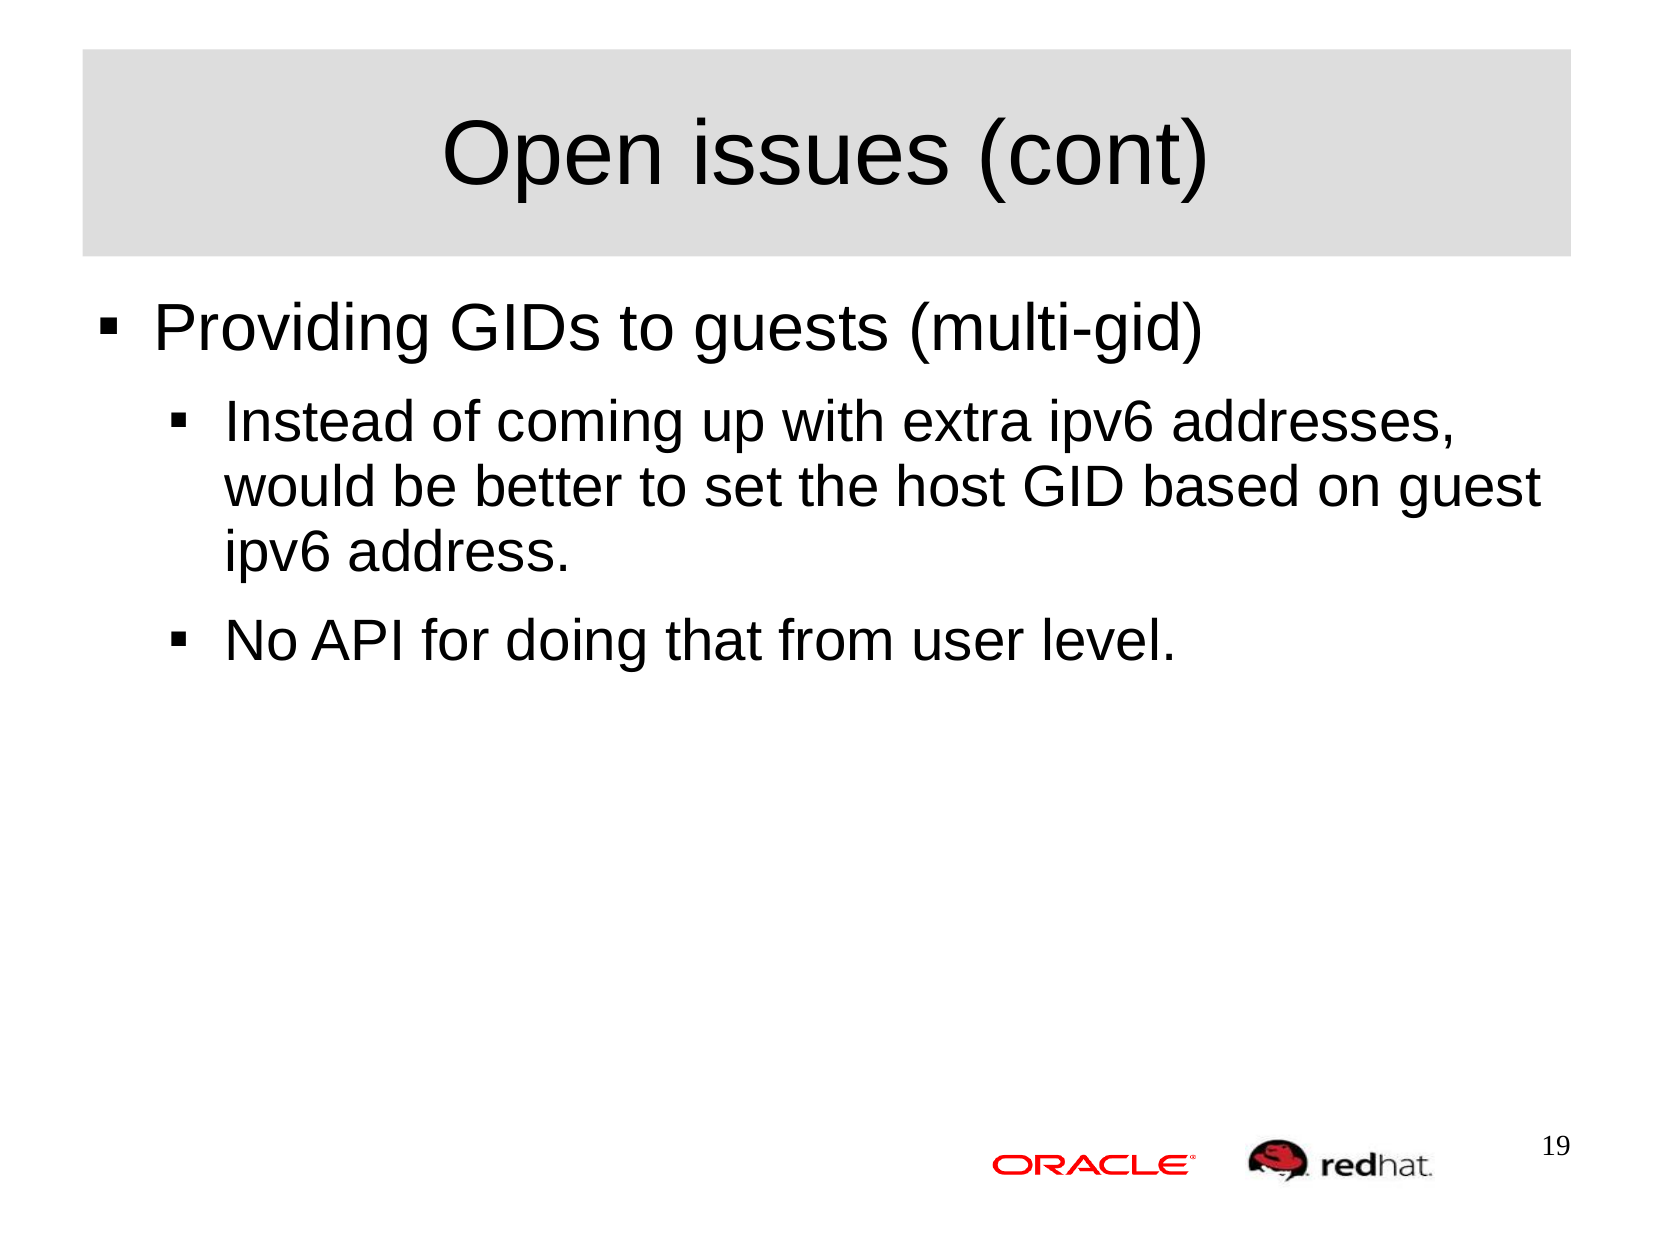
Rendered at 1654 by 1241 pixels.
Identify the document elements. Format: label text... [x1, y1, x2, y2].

list Providing GIDs to guests (multi-gid) Instead of coming up with extra ipv6 addresses, would be better to set the host GID based on guest ipv6 address. No API for doing that from user level. [82, 290, 1571, 1010]
picture [1245, 1090, 1435, 1241]
title Open issues (cont) [82, 49, 1571, 257]
picture [975, 1117, 1213, 1212]
